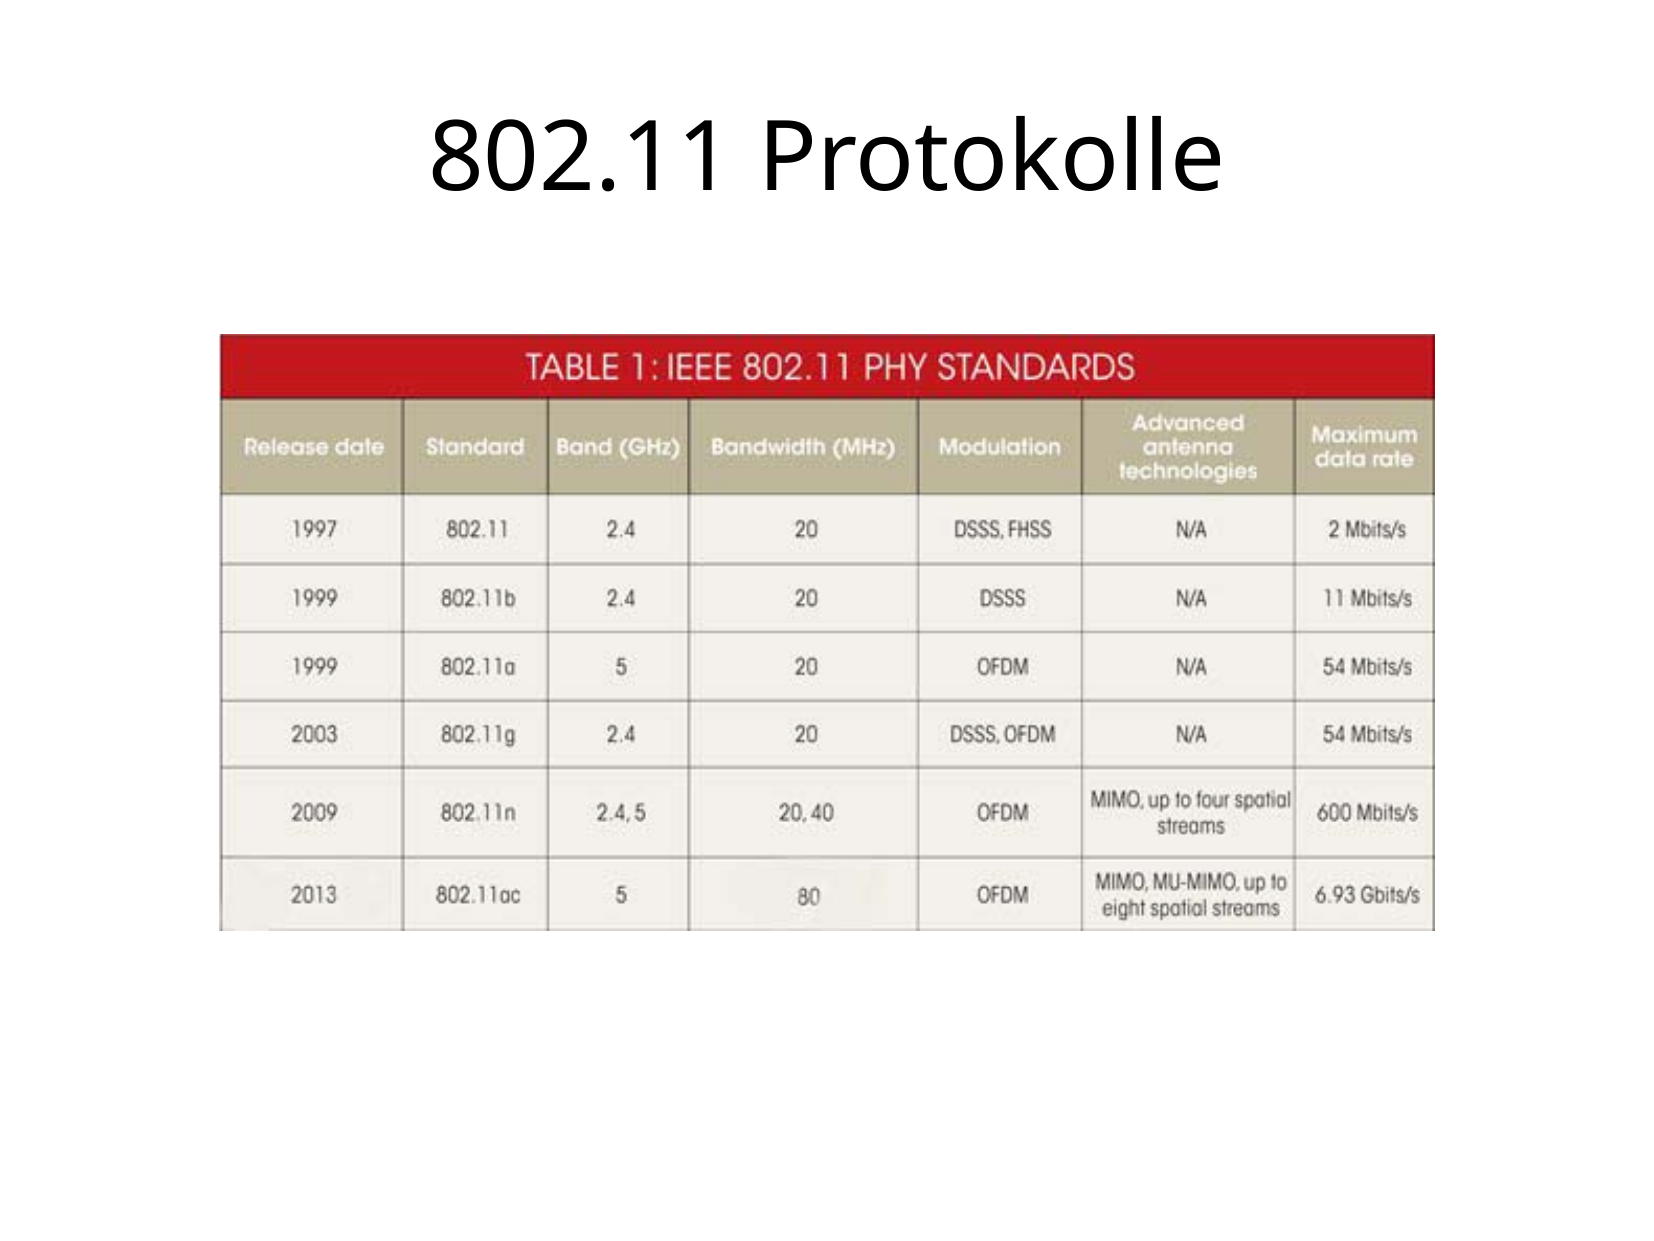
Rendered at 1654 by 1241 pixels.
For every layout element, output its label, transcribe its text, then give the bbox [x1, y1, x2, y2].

title 802.11 Protokolle [82, 49, 1571, 257]
picture [219, 334, 1435, 931]
